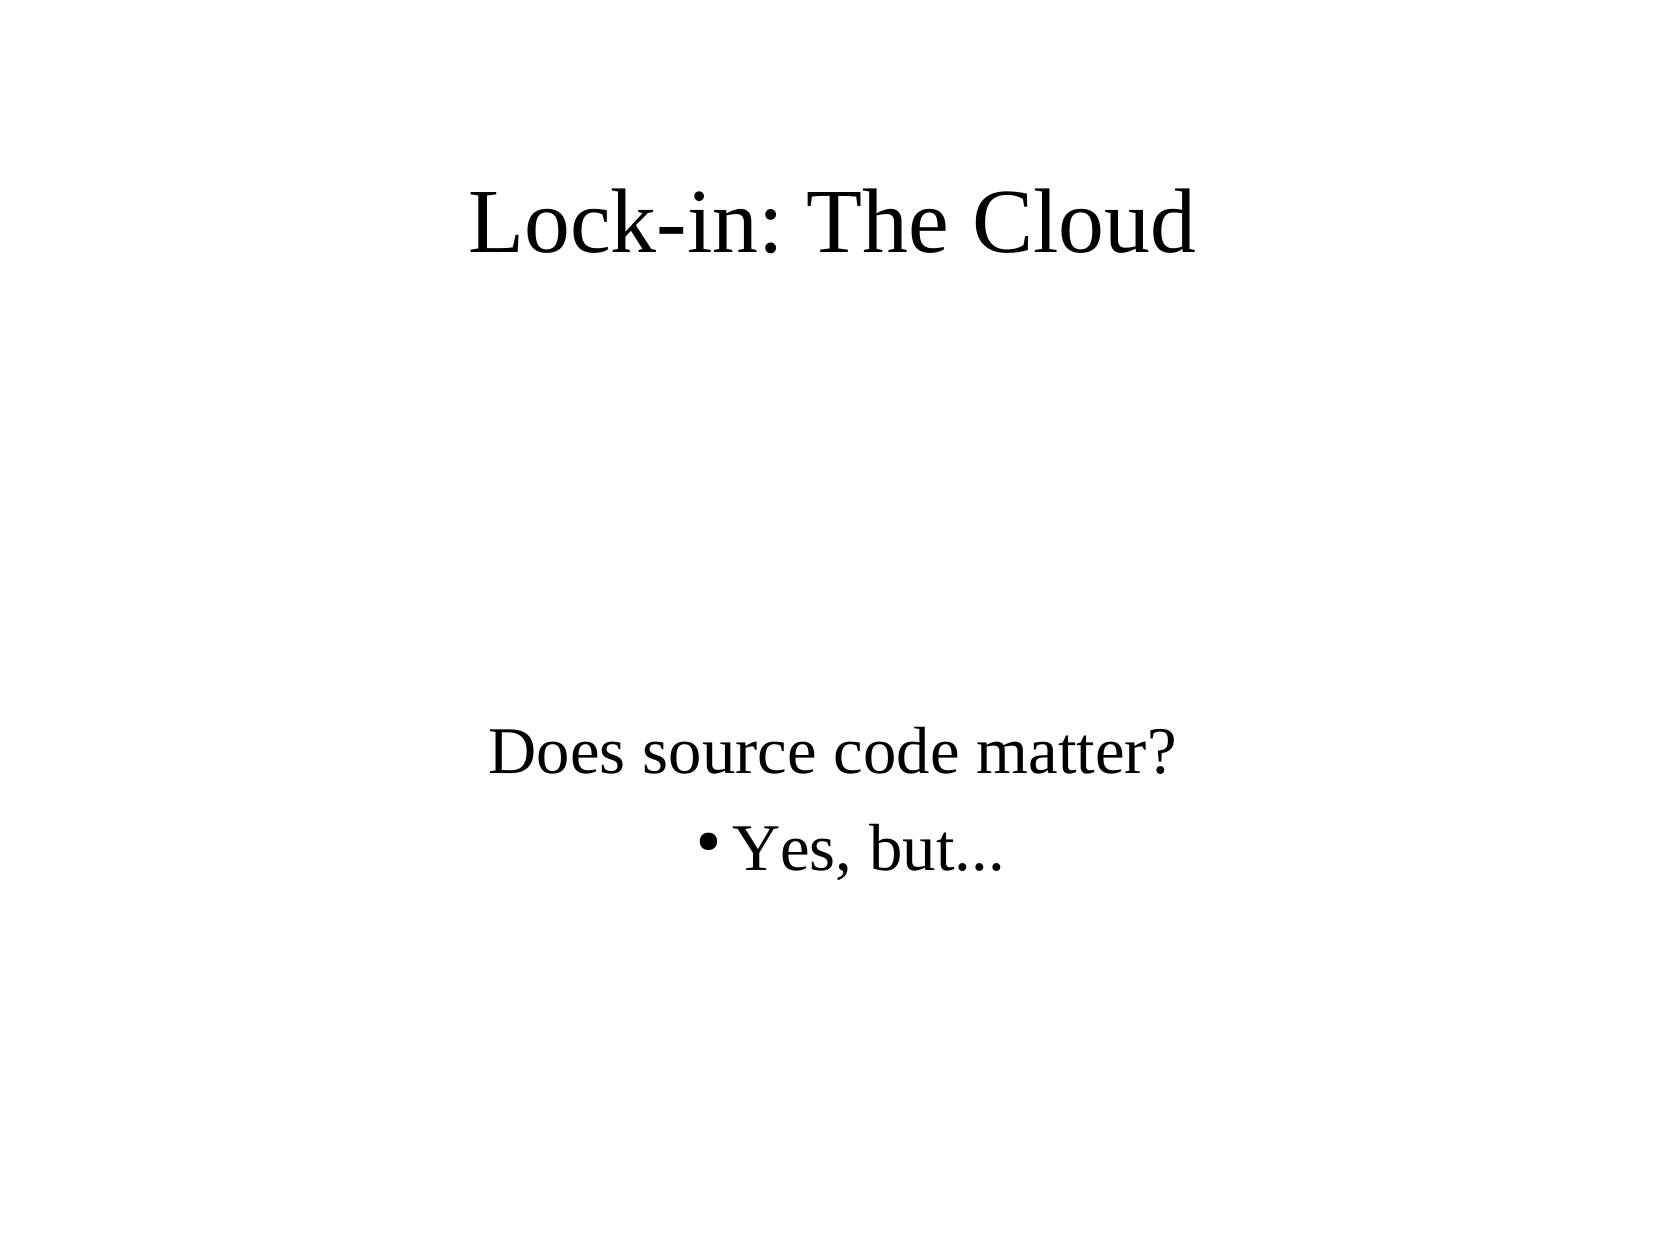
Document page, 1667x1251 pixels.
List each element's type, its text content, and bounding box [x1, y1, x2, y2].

subtitle Does source code matter? Yes, but... [124, 360, 1542, 1230]
title Lock-in: The Cloud [124, 110, 1542, 320]
